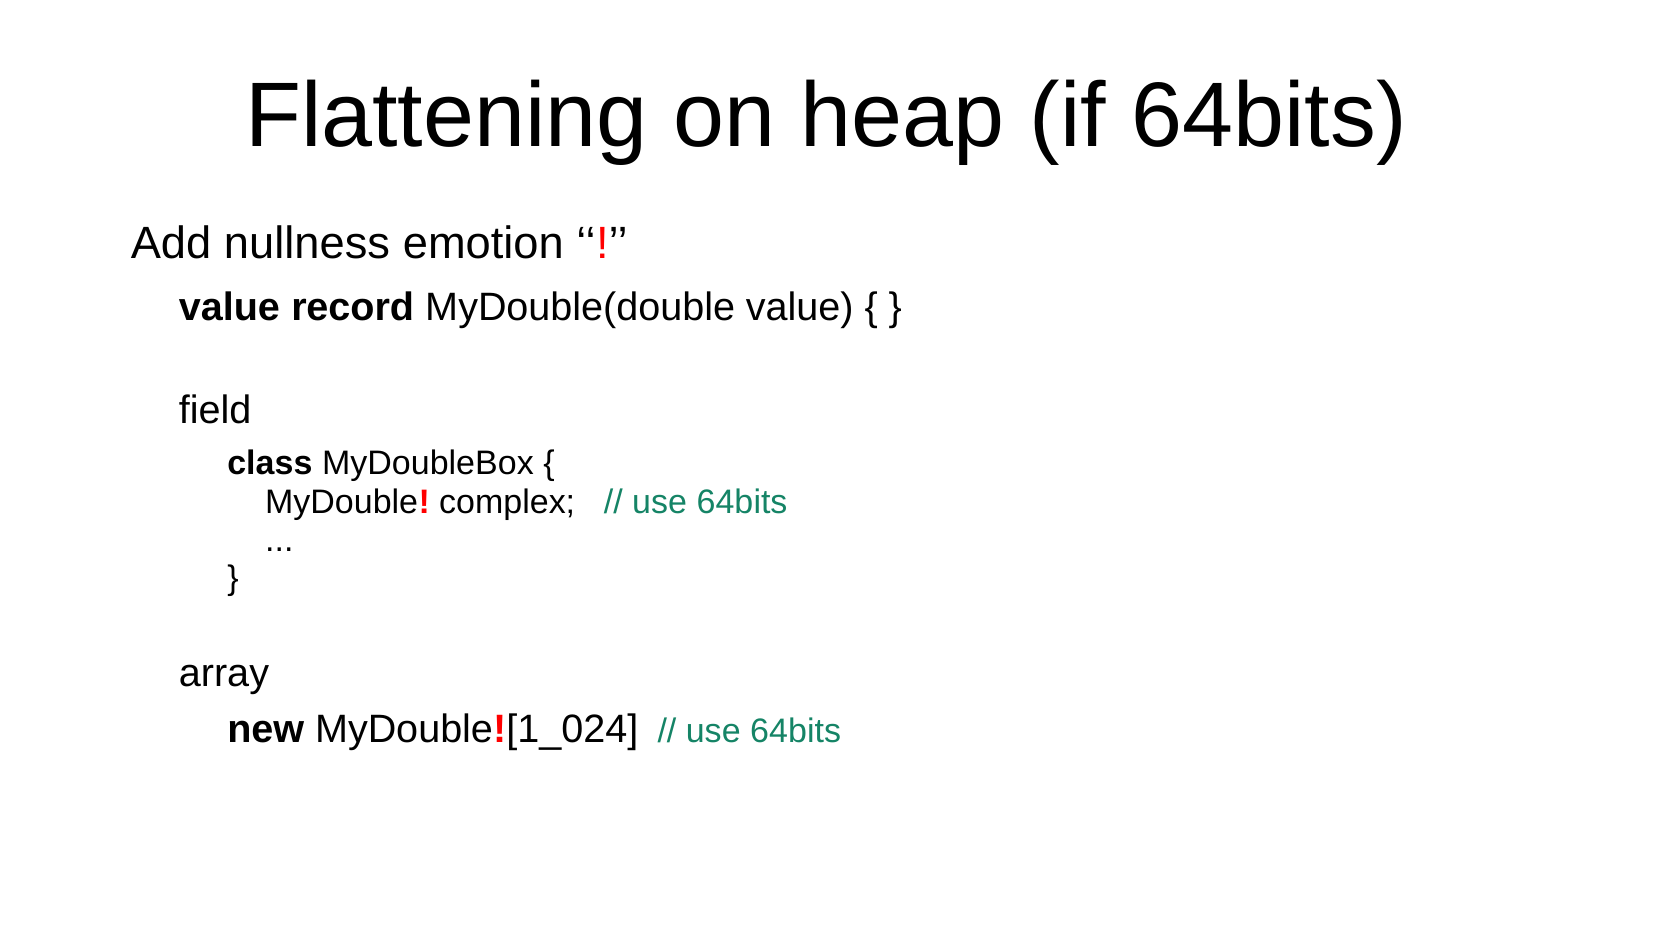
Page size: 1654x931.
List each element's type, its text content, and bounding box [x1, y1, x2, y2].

list Add nullness emotion ‘‘!’’ value record MyDouble(double value) { } field class MyDoubleBox { MyDouble! complex; // use 64bits ... } array new MyDouble![1_024] // use 64bits [82, 217, 1571, 758]
title Flattening on heap (if 64bits) [82, 37, 1571, 193]
